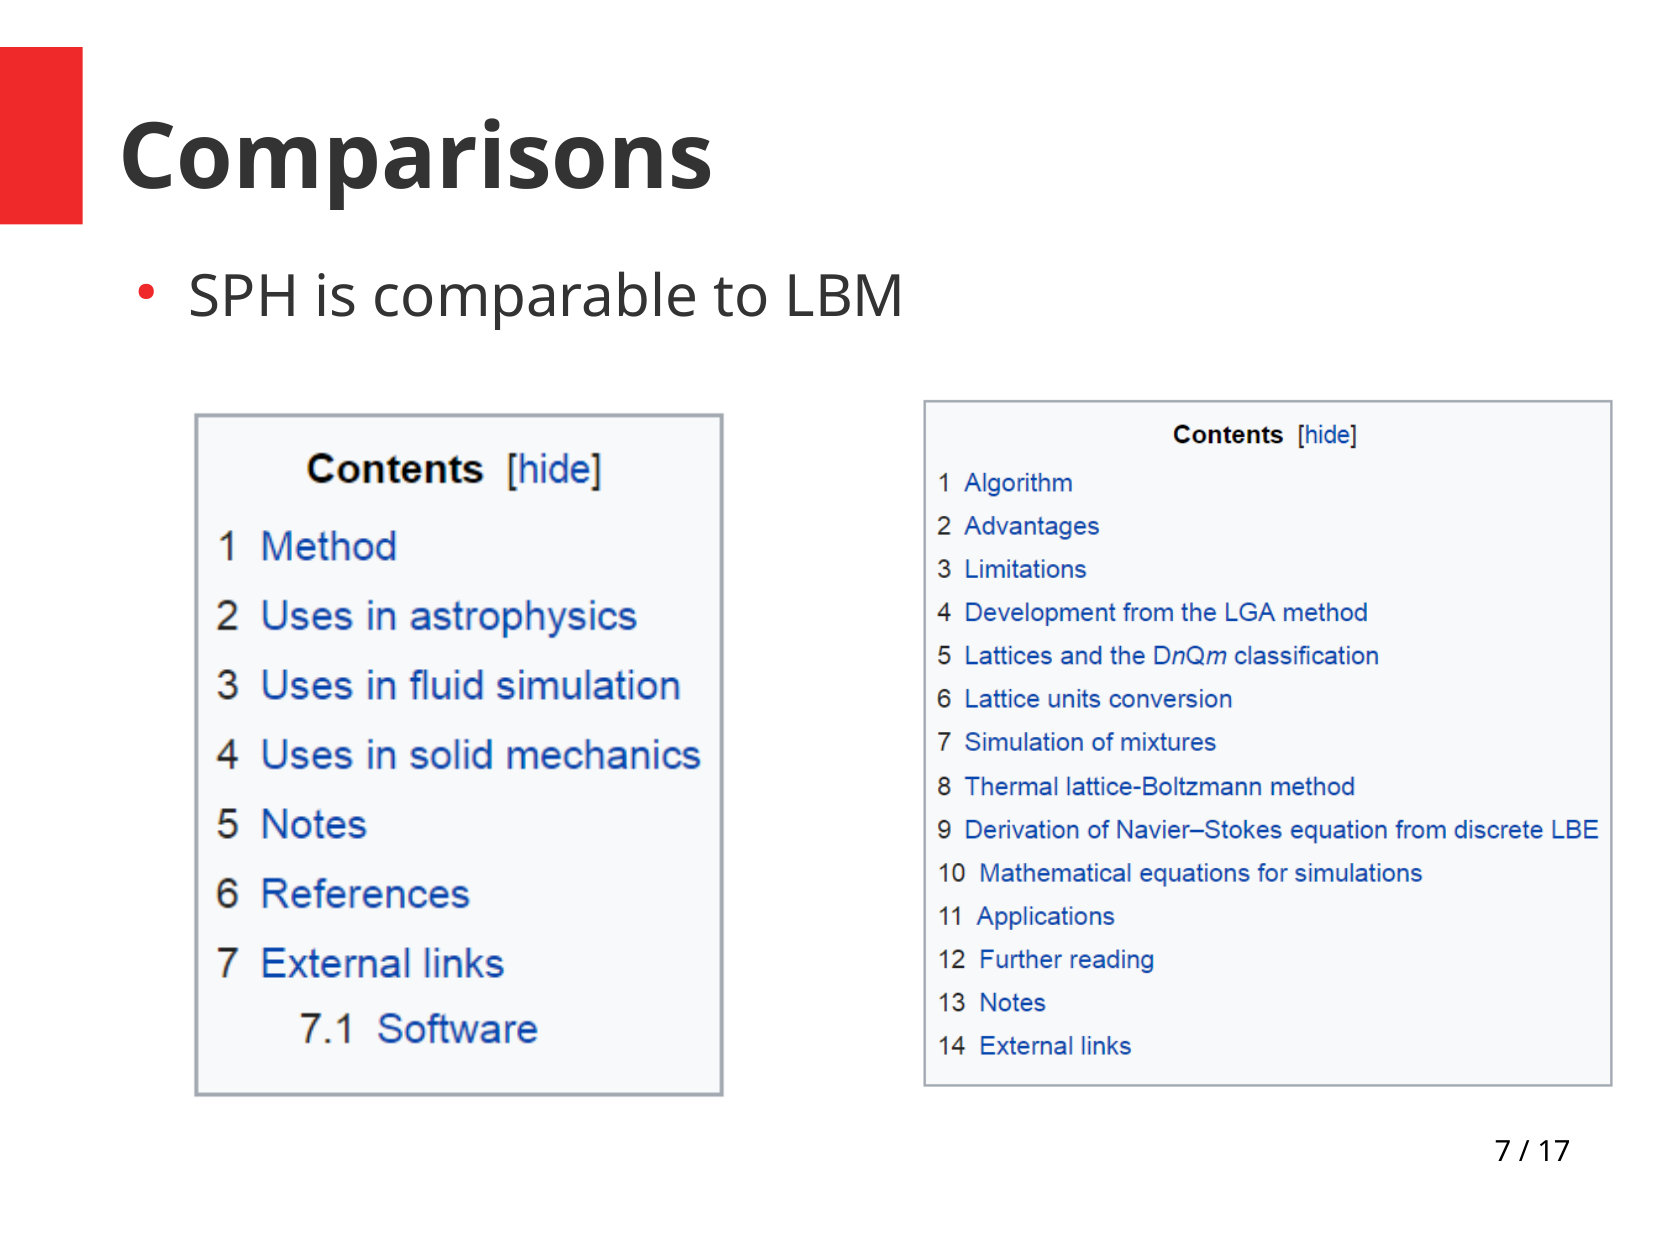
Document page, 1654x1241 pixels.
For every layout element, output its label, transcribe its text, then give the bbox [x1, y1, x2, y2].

list SPH is comparable to LBM [118, 253, 1536, 974]
title Comparisons [118, 49, 1571, 257]
picture [177, 390, 744, 1111]
picture [910, 389, 1630, 1110]
